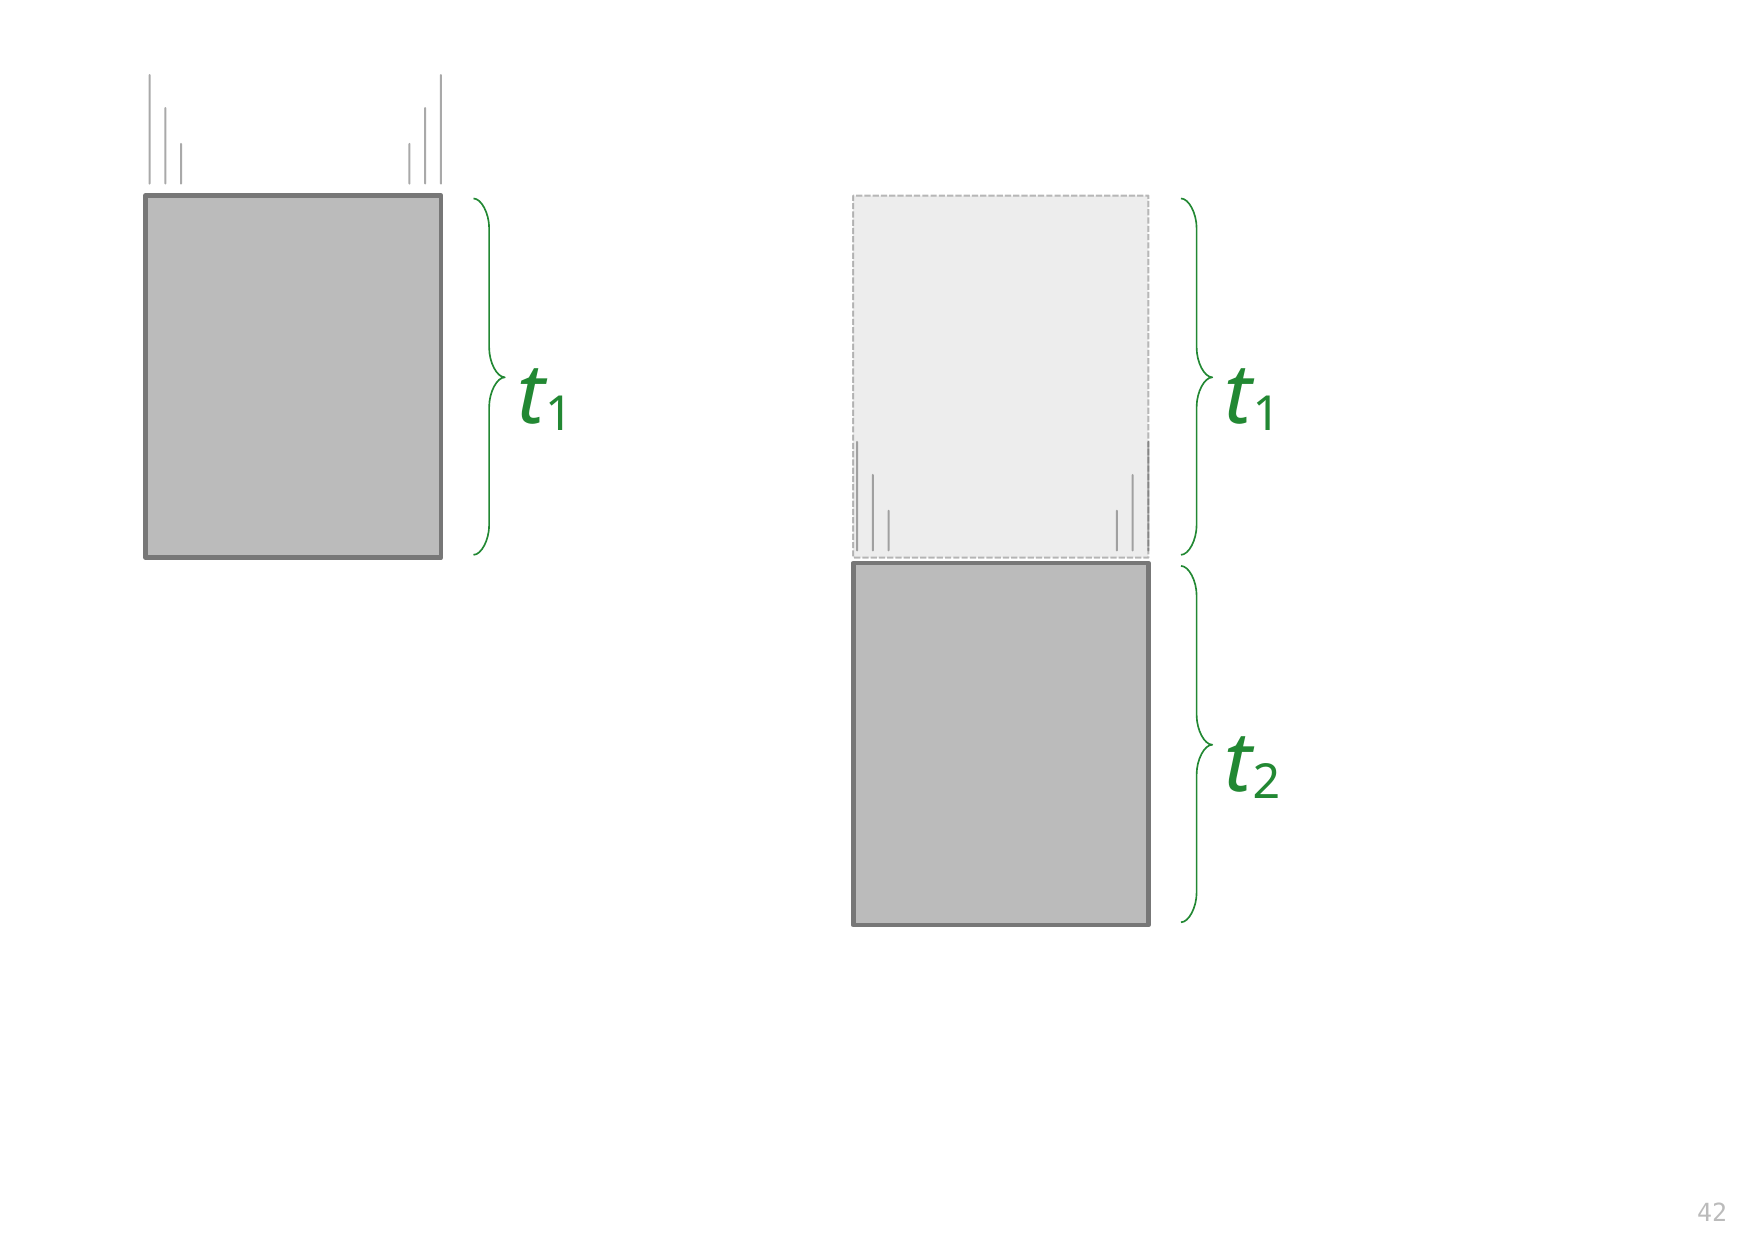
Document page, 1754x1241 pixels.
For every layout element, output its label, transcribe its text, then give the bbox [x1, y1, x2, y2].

text_box t1 [502, 327, 585, 426]
text_box [853, 195, 1149, 558]
text_box [853, 563, 1149, 926]
text_box t1 [1209, 327, 1292, 426]
text_box [145, 195, 441, 558]
text_box t2 [1209, 695, 1292, 794]
